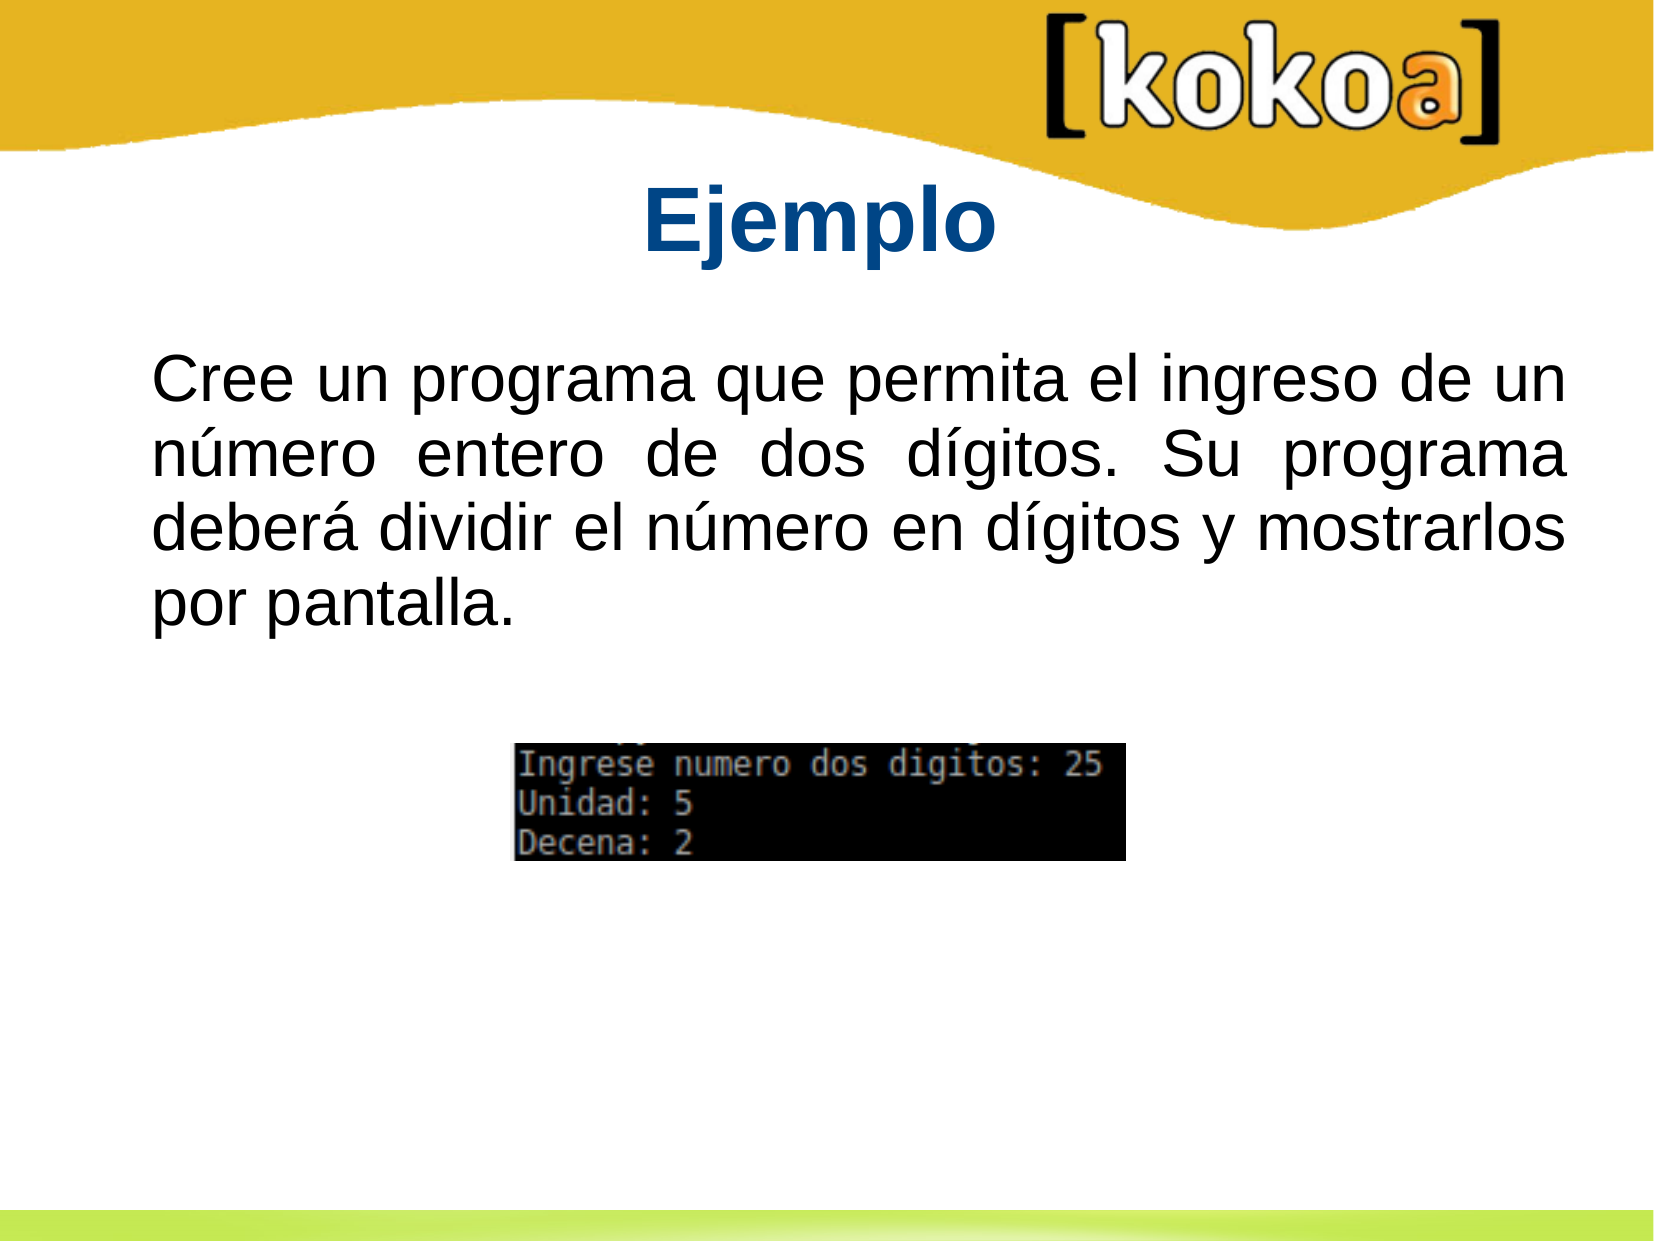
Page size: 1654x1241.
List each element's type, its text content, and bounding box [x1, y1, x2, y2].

title Ejemplo [76, 116, 1565, 324]
picture [0, 1210, 1654, 1241]
list Cree un programa que permita el ingreso de un número entero de dos dígitos. Su programa deberá dividir el número en dígitos y mostrarlos por pantalla. [80, 340, 1569, 1061]
picture [0, 0, 1654, 488]
picture [510, 743, 1126, 861]
